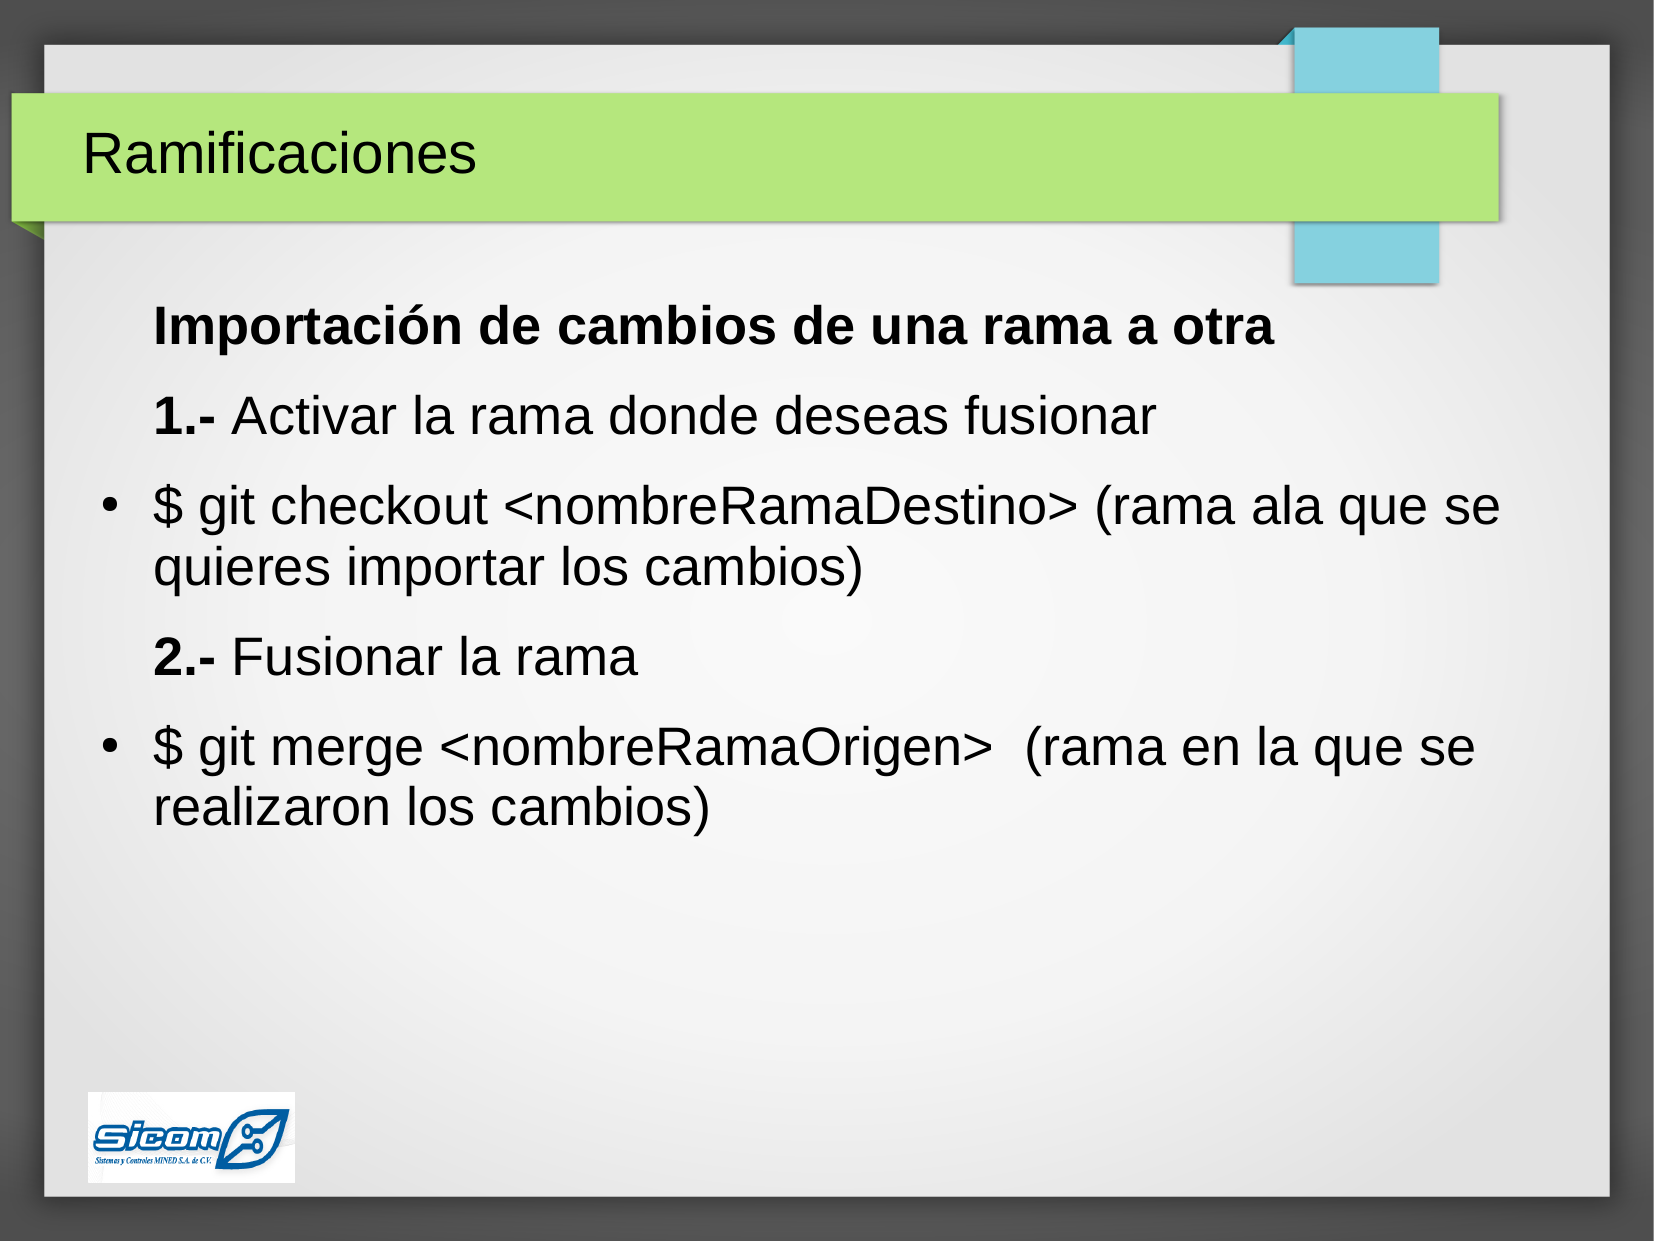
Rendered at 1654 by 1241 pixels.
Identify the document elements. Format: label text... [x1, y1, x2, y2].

list Importación de cambios de una rama a otra 1.- Activar la rama donde deseas fusionar $ git checkout <nombreRamaDestino> (rama ala que se quieres importar los cambios) 2.- Fusionar la rama $ git merge <nombreRamaOrigen> (rama en la que se realizaron los cambios) [82, 295, 1571, 1015]
title Ramificaciones [82, 94, 1264, 213]
picture [0, 0, 1654, 1241]
